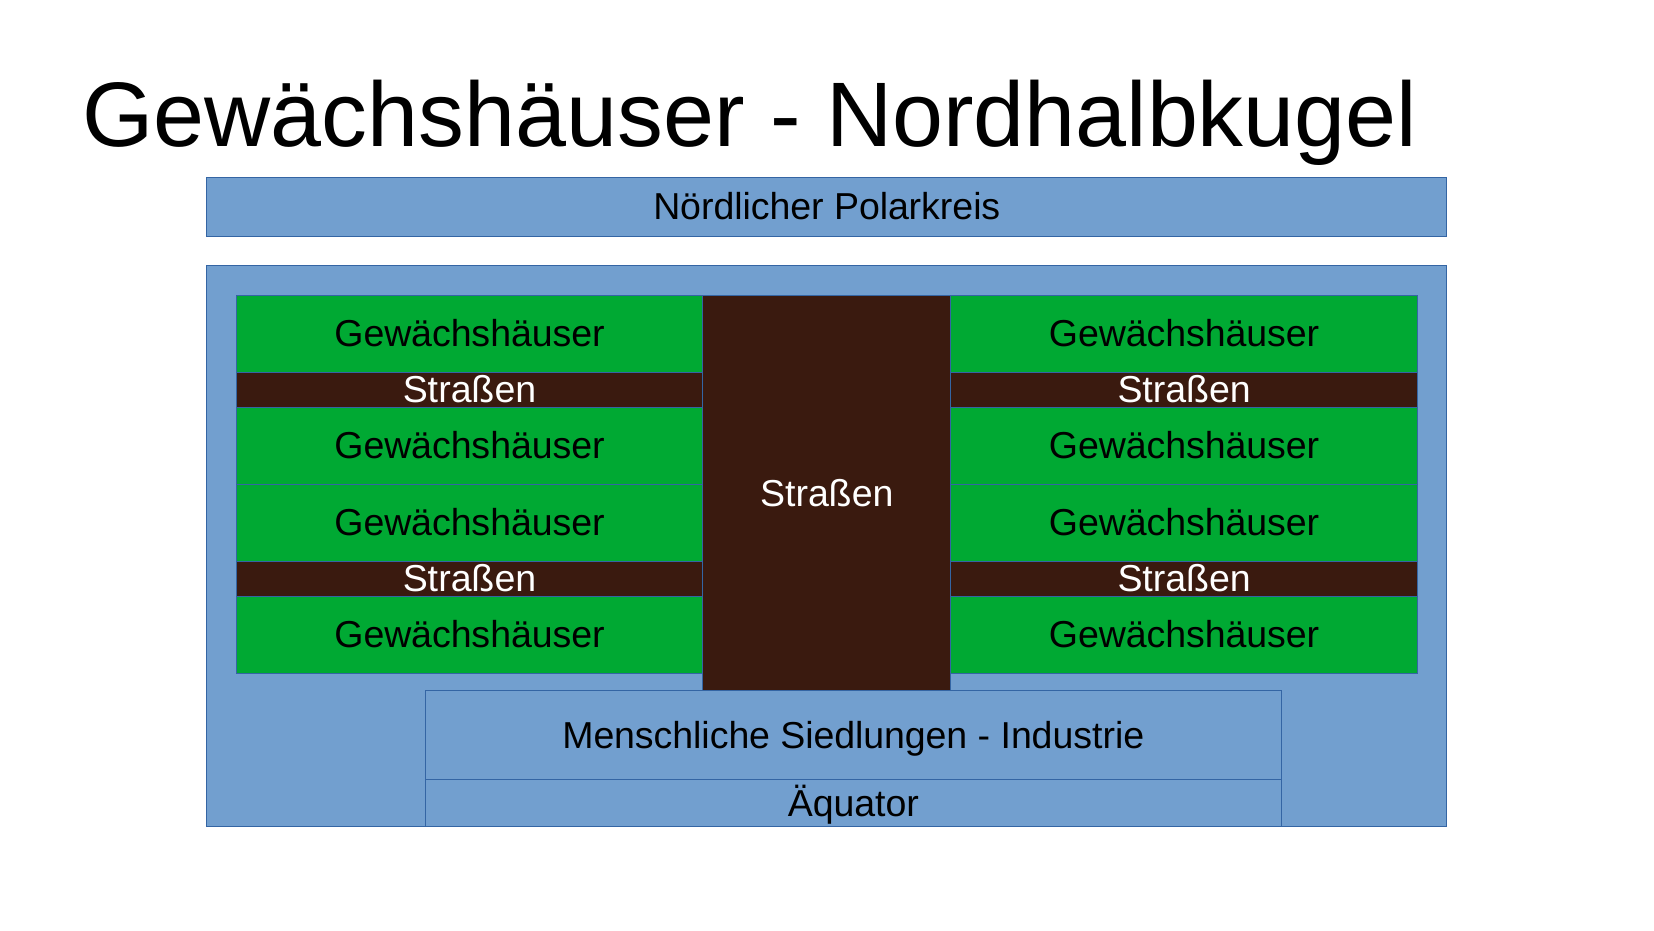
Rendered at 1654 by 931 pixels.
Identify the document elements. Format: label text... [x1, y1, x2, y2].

text_box Gewächshäuser [950, 407, 1418, 484]
text_box Gewächshäuser [236, 295, 703, 373]
text_box Äquator [425, 779, 1282, 827]
text_box Straßen [236, 561, 703, 596]
text_box Gewächshäuser [236, 596, 703, 674]
text_box Straßen [702, 295, 951, 691]
text_box Gewächshäuser [236, 485, 703, 561]
text_box Straßen [950, 372, 1418, 407]
text_box Gewächshäuser [950, 484, 1418, 561]
text_box [206, 265, 1447, 827]
text_box Straßen [950, 561, 1418, 596]
title Gewächshäuser - Nordhalbkugel [82, 37, 1571, 193]
text_box Gewächshäuser [950, 295, 1418, 372]
text_box Gewächshäuser [950, 596, 1418, 674]
text_box Gewächshäuser [236, 407, 703, 485]
text_box Nördlicher Polarkreis [206, 177, 1447, 237]
text_box Menschliche Siedlungen - Industrie [425, 690, 1282, 779]
text_box Straßen [236, 373, 702, 407]
